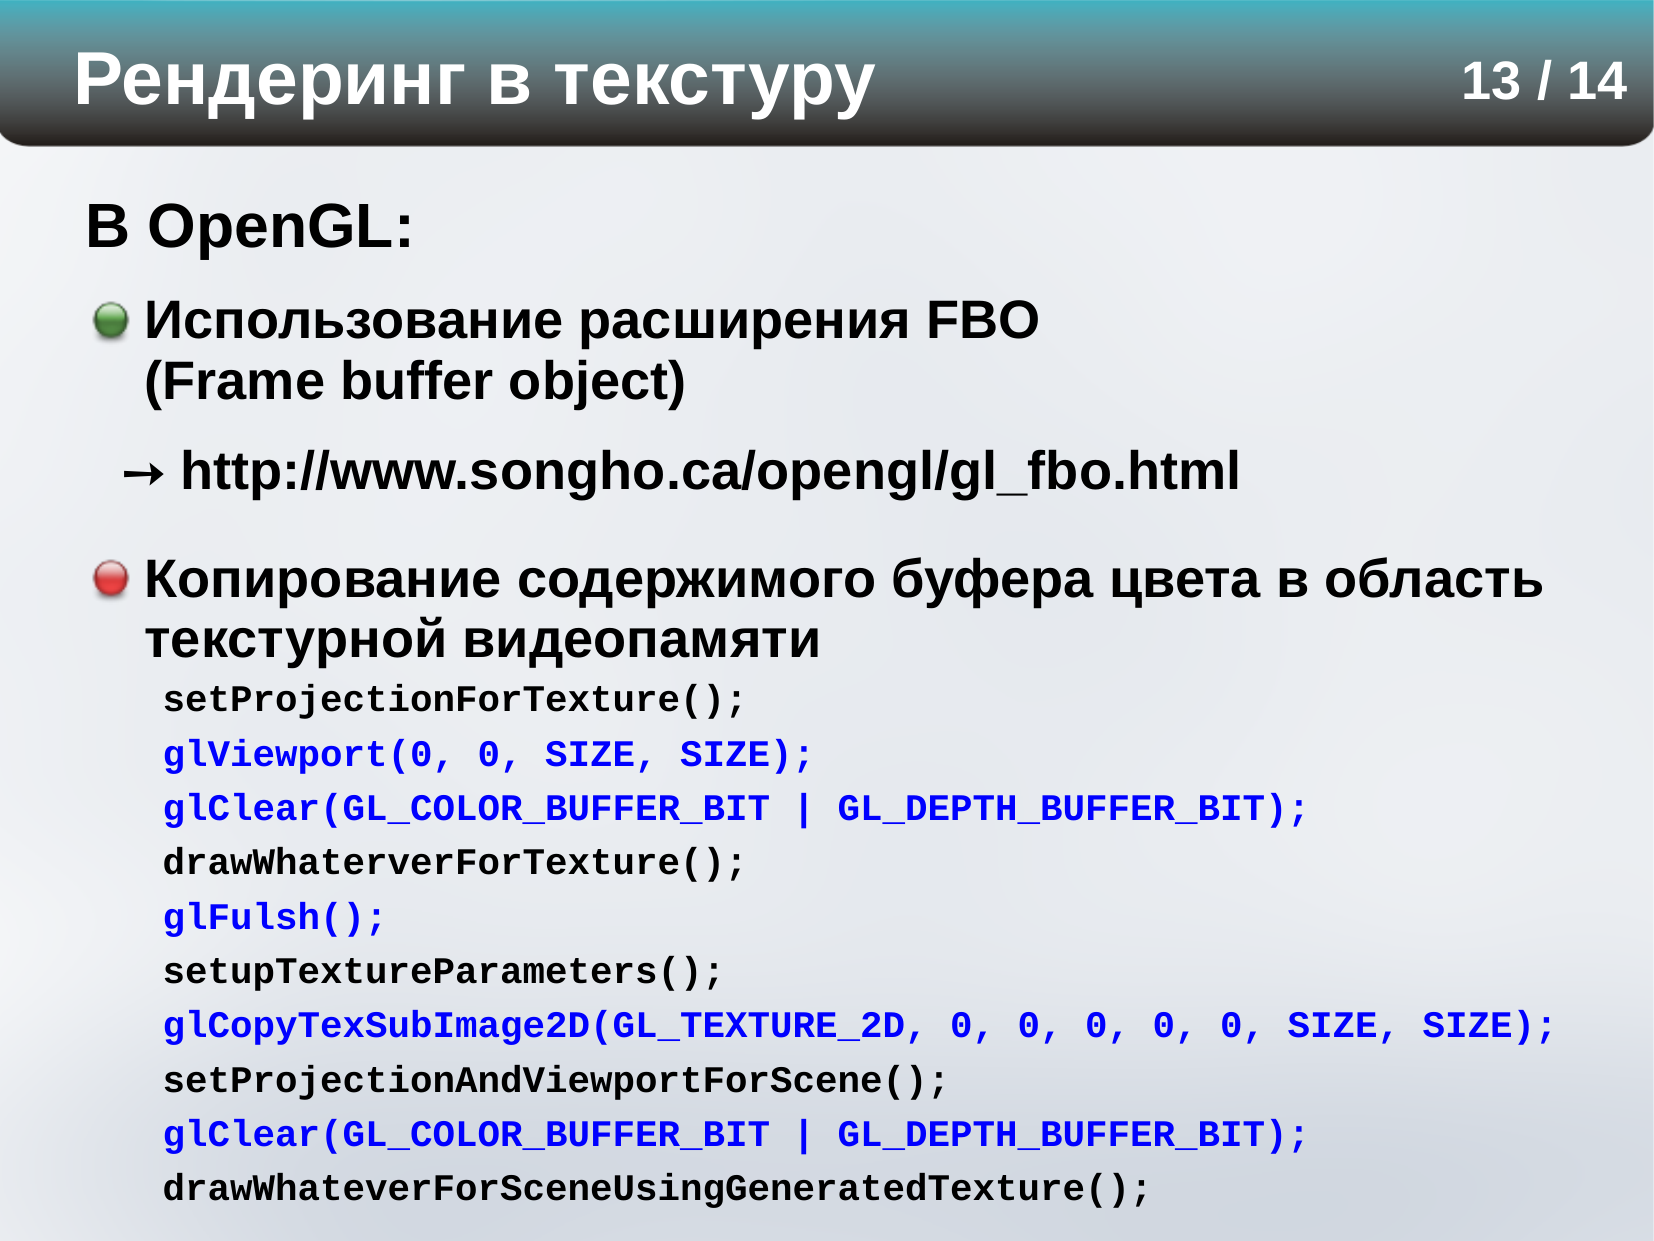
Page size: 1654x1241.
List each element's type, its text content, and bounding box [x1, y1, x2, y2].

picture [0, 0, 1654, 1241]
text_box В OpenGL: Использование расширения FBO (Frame buffer object) http://www.songho.ca/opengl/gl_fbo.html Копирование содержимого буфера цвета в область текстурной видеопамяти [70, 183, 1595, 677]
text_box setProjectionForTexture(); glViewport(0, 0, SIZE, SIZE); glClear(GL_COLOR_BUFFER_BIT | GL_DEPTH_BUFFER_BIT); drawWhaterverForTexture(); glFulsh(); setupTextureParameters(); glCopyTexSubImage2D(GL_TEXTURE_2D, 0, 0, 0, 0, 0, SIZE, SIZE); setProjectionAndViewportForScene(); glClear(GL_COLOR_BUFFER_BIT | GL_DEPTH_BUFFER_BIT); drawWhateverForSceneUsingGeneratedTexture(); [147, 673, 1595, 1220]
text_box <номер> / 14 [1446, 42, 1654, 179]
text_box Рендеринг в текстуру [59, 29, 1359, 129]
